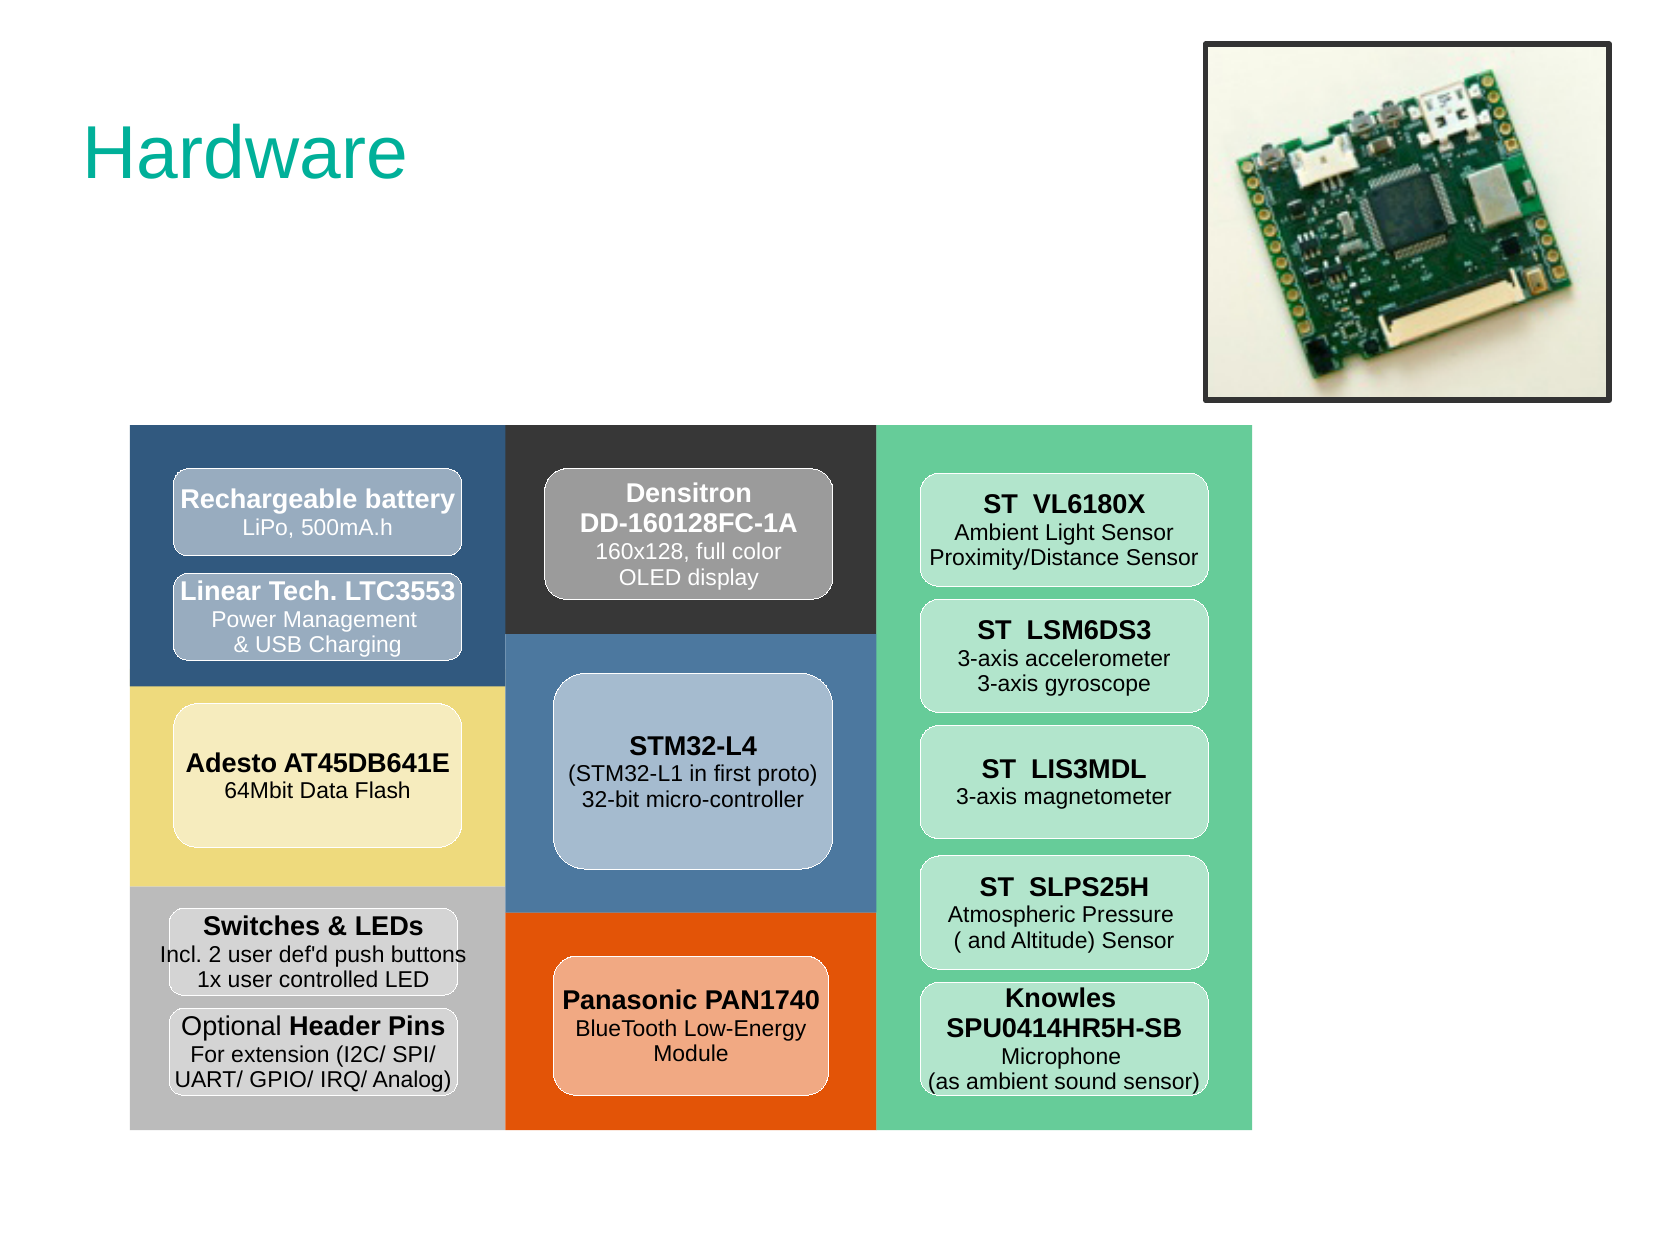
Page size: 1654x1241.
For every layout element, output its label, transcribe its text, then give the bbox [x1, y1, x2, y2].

text_box [129, 425, 1253, 1131]
text_box Adesto AT45DB641E 64Mbit Data Flash [173, 703, 462, 848]
text_box ST LSM6DS3 3-axis accelerometer 3-axis gyroscope [920, 599, 1209, 713]
text_box Panasonic PAN1740 BlueTooth Low-Energy Module [553, 956, 829, 1096]
text_box Optional Header Pins For extension (I2C/ SPI/ UART/ GPIO/ IRQ/ Analog) [169, 1008, 458, 1096]
text_box ST VL6180X Ambient Light Sensor Proximity/Distance Sensor [920, 473, 1209, 587]
text_box Knowles SPU0414HR5H-SB Microphone (as ambient sound sensor) [920, 982, 1209, 1096]
text_box Linear Tech. LTC3553 Power Management & USB Charging [173, 573, 462, 661]
text_box ST LIS3MDL 3-axis magnetometer [920, 725, 1209, 839]
text_box Switches & LEDs Incl. 2 user def'd push buttons 1x user controlled LED [169, 908, 458, 996]
text_box ST SLPS25H Atmospheric Pressure ( and Altitude) Sensor [920, 855, 1209, 970]
text_box STM32-L4 (STM32-L1 in first proto) 32-bit micro-controller [553, 673, 833, 870]
text_box Rechargeable battery LiPo, 500mA.h [173, 468, 462, 556]
picture [1208, 47, 1607, 398]
text_box Densitron DD-160128FC-1A 160x128, full color OLED display [544, 468, 833, 600]
title Hardware [82, 49, 1203, 257]
